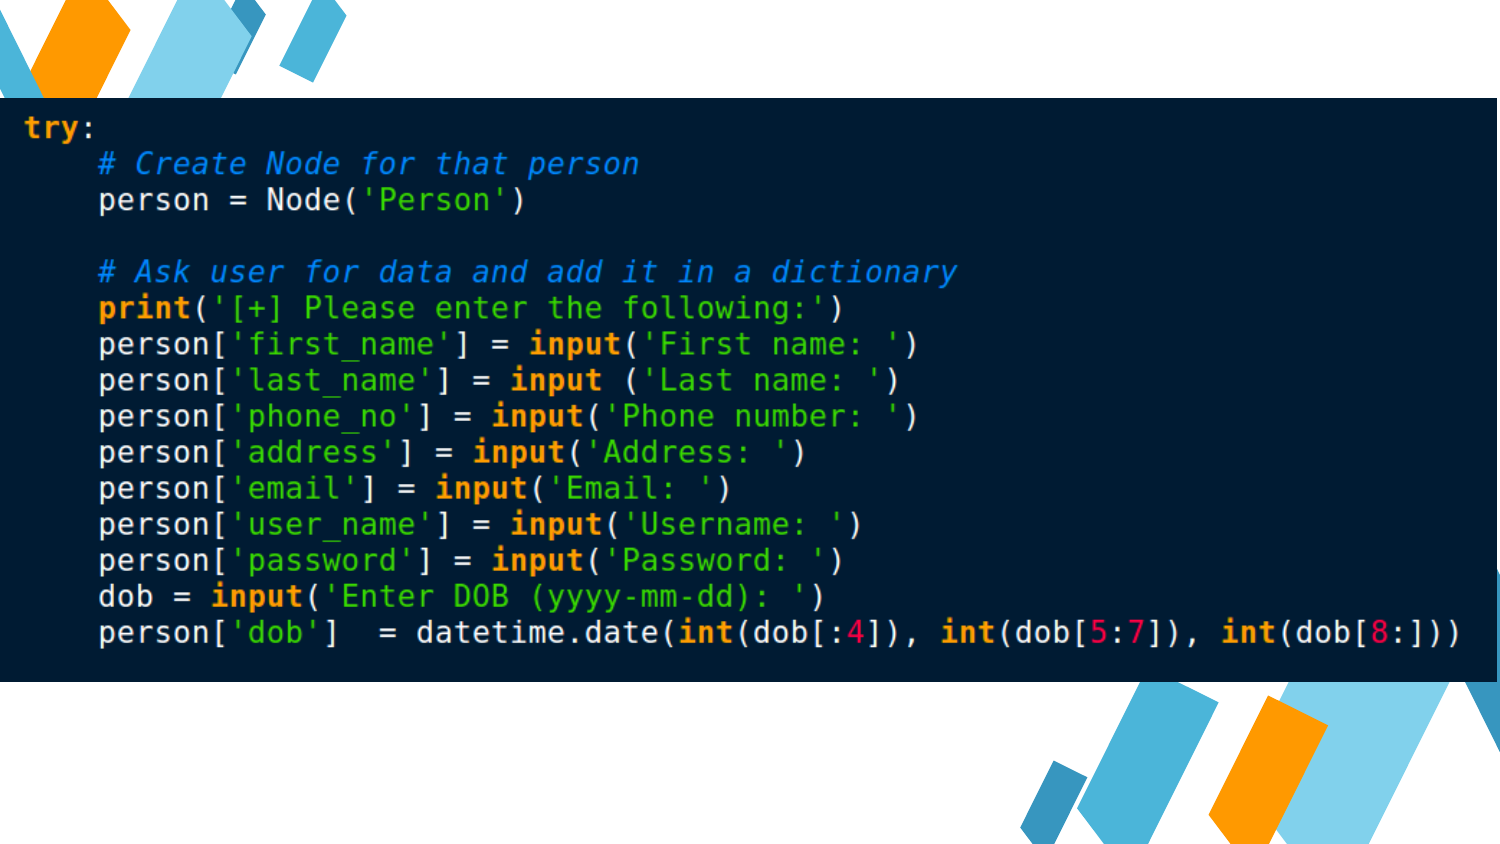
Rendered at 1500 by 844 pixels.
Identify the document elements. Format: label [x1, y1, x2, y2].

picture [0, 98, 1497, 682]
